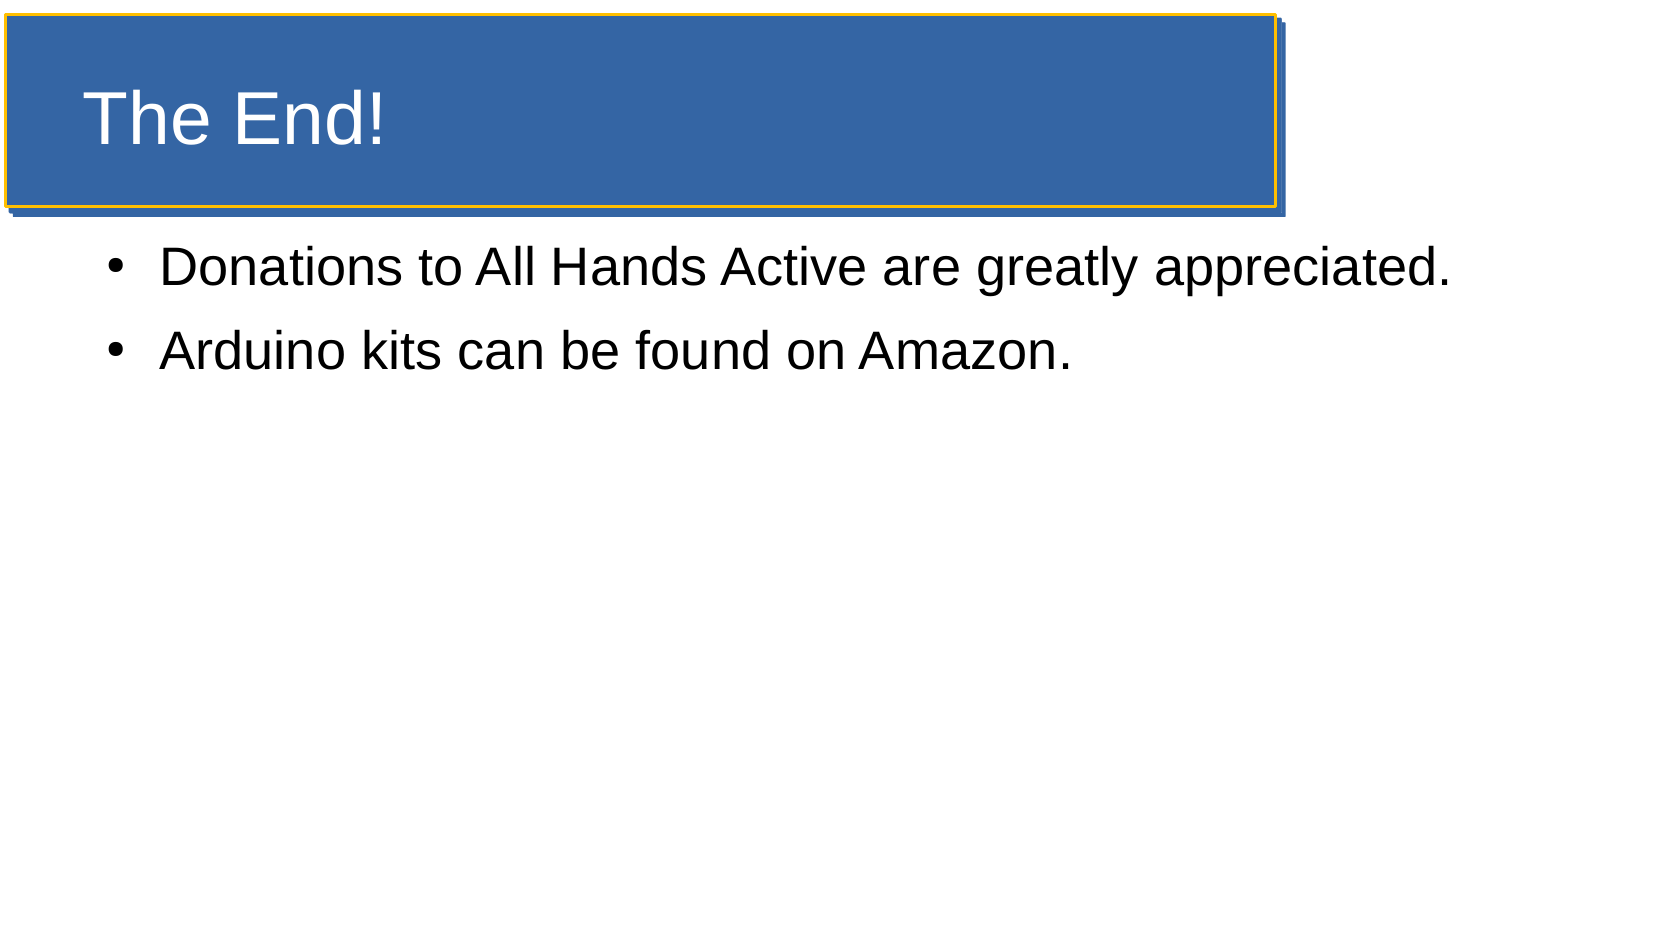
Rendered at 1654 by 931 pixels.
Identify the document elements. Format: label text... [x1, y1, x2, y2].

list Donations to All Hands Active are greatly appreciated. Arduino kits can be found on Amazon. [88, 236, 1565, 798]
title The End! [82, 44, 1235, 192]
